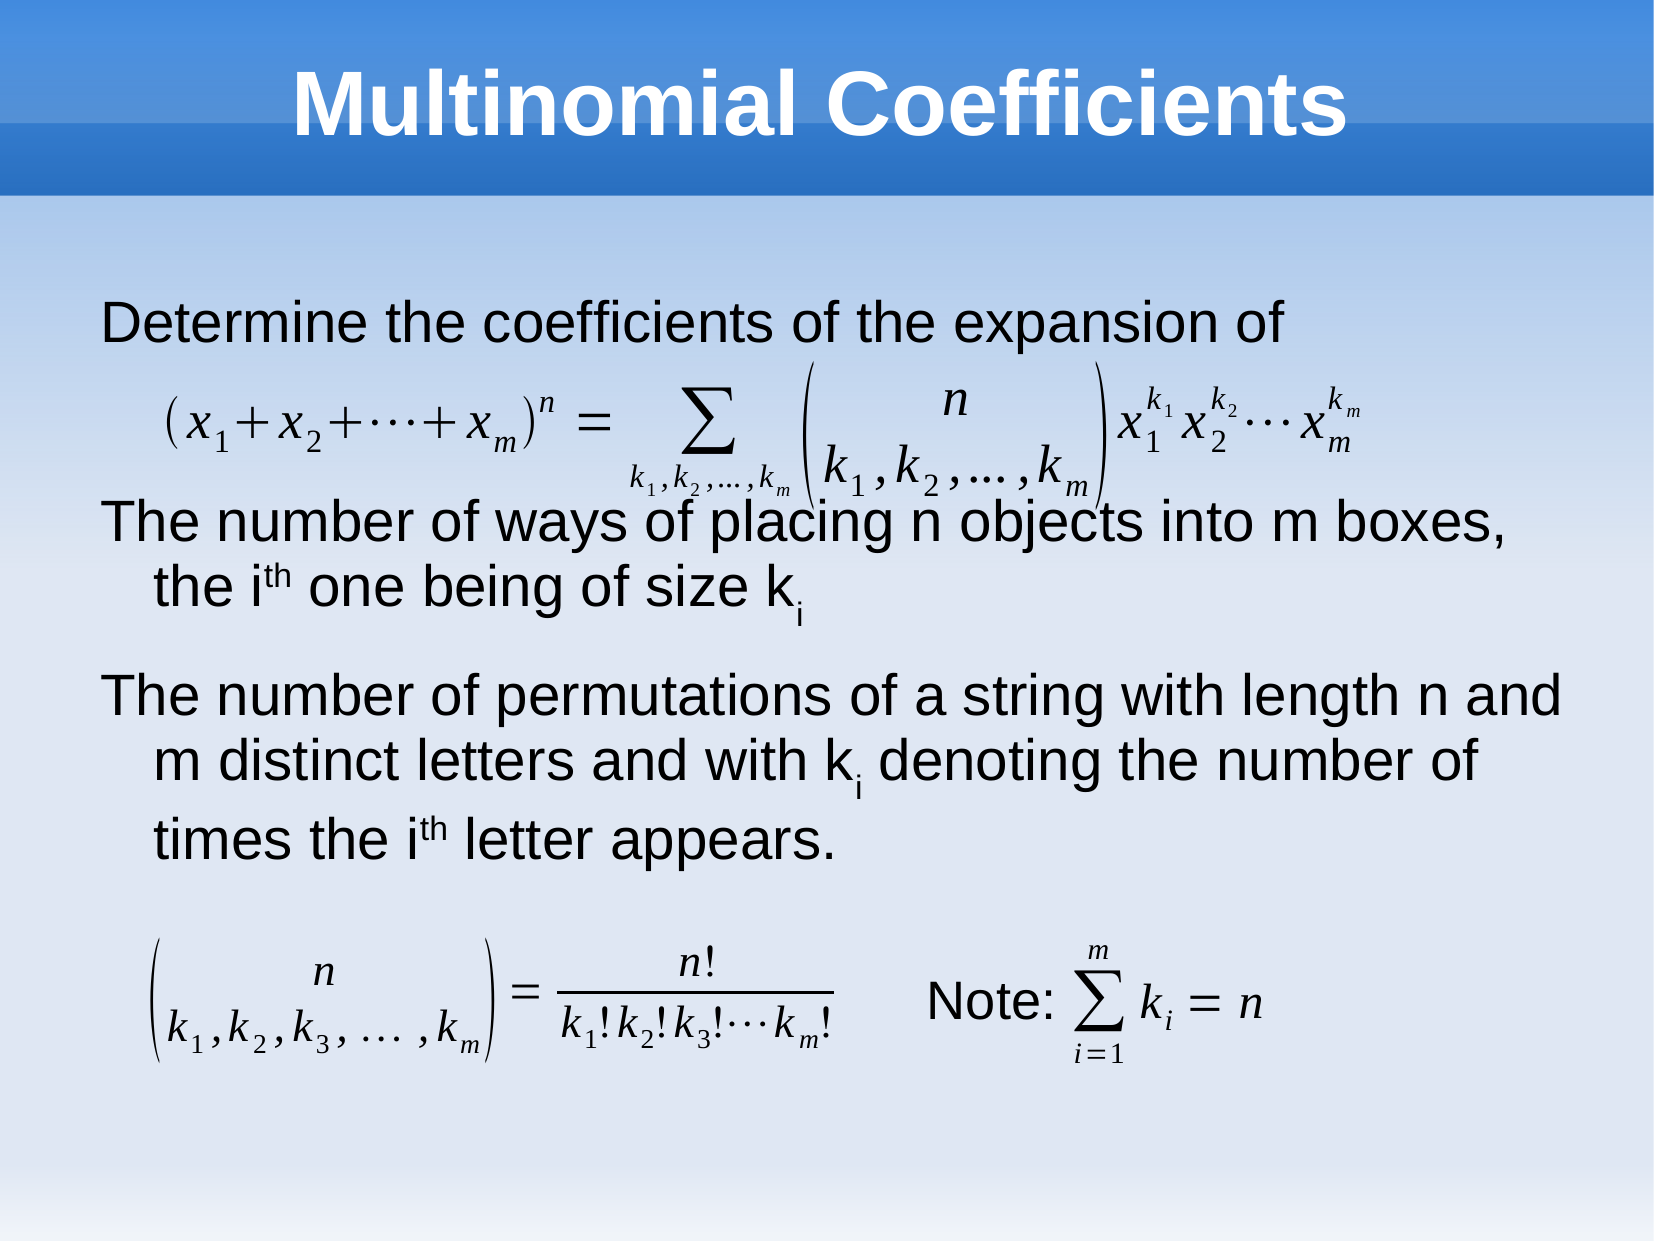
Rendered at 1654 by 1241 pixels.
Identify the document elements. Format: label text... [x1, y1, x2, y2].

chart [157, 357, 1367, 513]
list Determine the coefficients of the expansion of The number of ways of placing n objects into m boxes, the ith one being of size ki The number of permutations of a string with length n and m distinct letters and with ki denoting the number of times the ith letter appears. [82, 290, 1571, 1094]
title Multinomial Coefficients [76, 7, 1565, 200]
chart [141, 934, 843, 1068]
chart [1064, 931, 1270, 1072]
text_box Note: [912, 962, 1064, 1045]
picture [0, 0, 1654, 1241]
